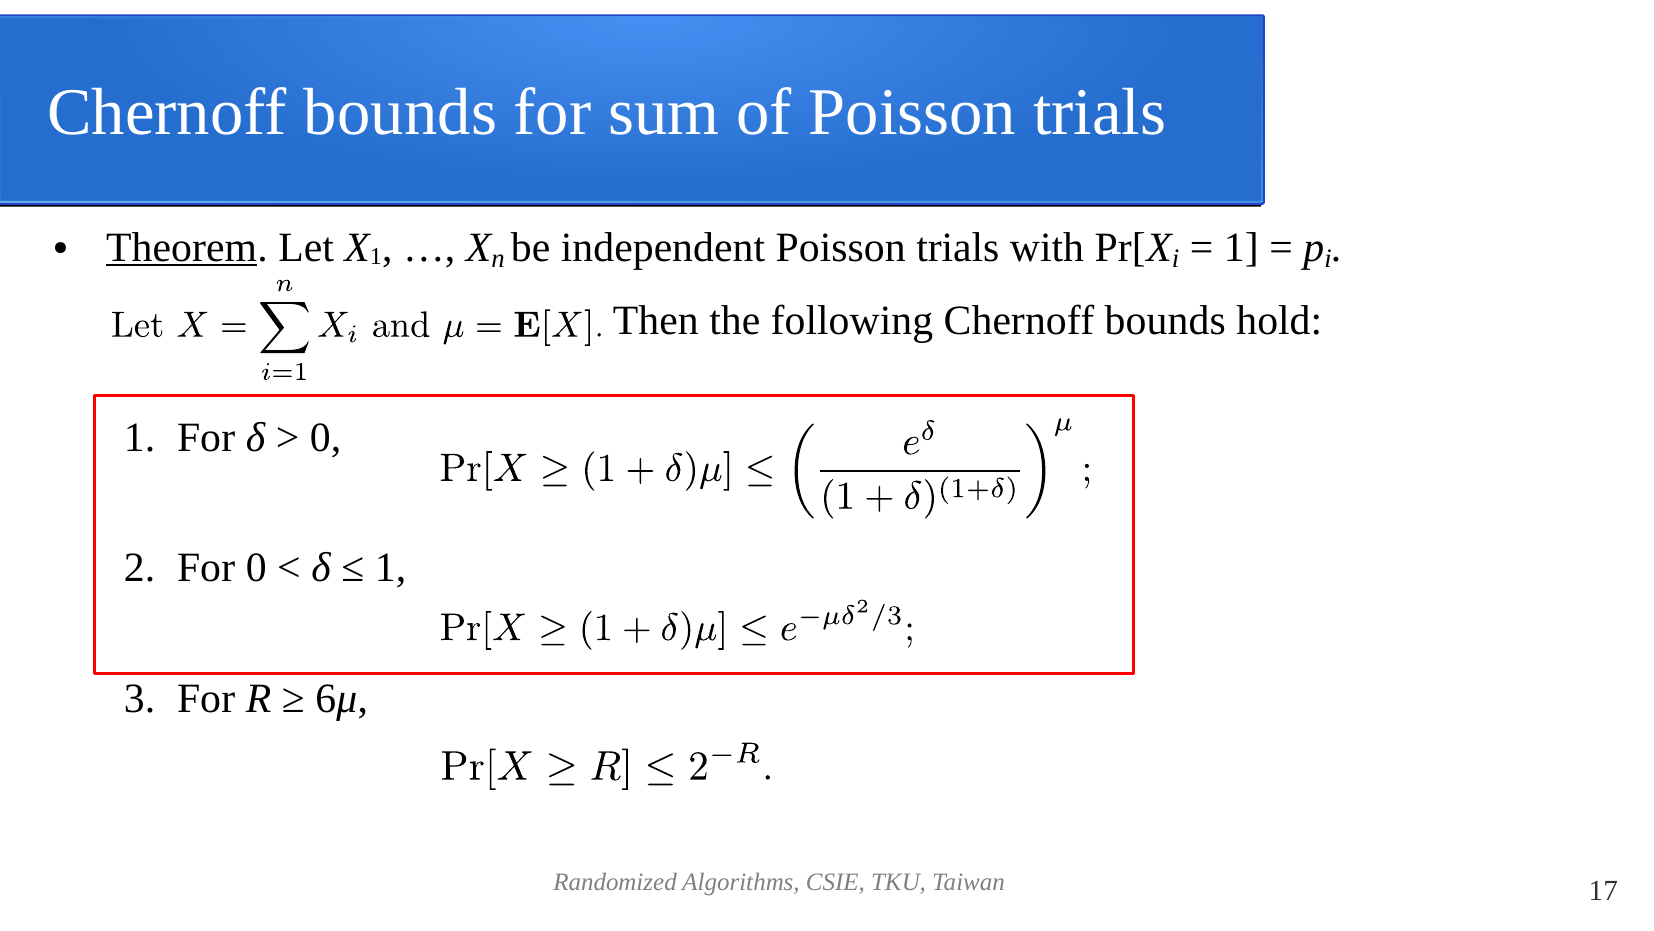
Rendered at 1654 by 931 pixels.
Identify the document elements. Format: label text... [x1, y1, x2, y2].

picture [111, 279, 602, 381]
picture [439, 418, 1090, 519]
list Theorem. Let X1, …, Xn be independent Poisson trials with Pr[Xi = 1] = pi. Then the following Chernoff bounds hold: For δ > 0, For 0 < δ ≤ 1, For R ≥ 6μ, [35, 224, 1524, 764]
picture [438, 598, 914, 652]
picture [440, 742, 770, 790]
title Chernoff bounds for sum of Poisson trials [47, 35, 1199, 189]
